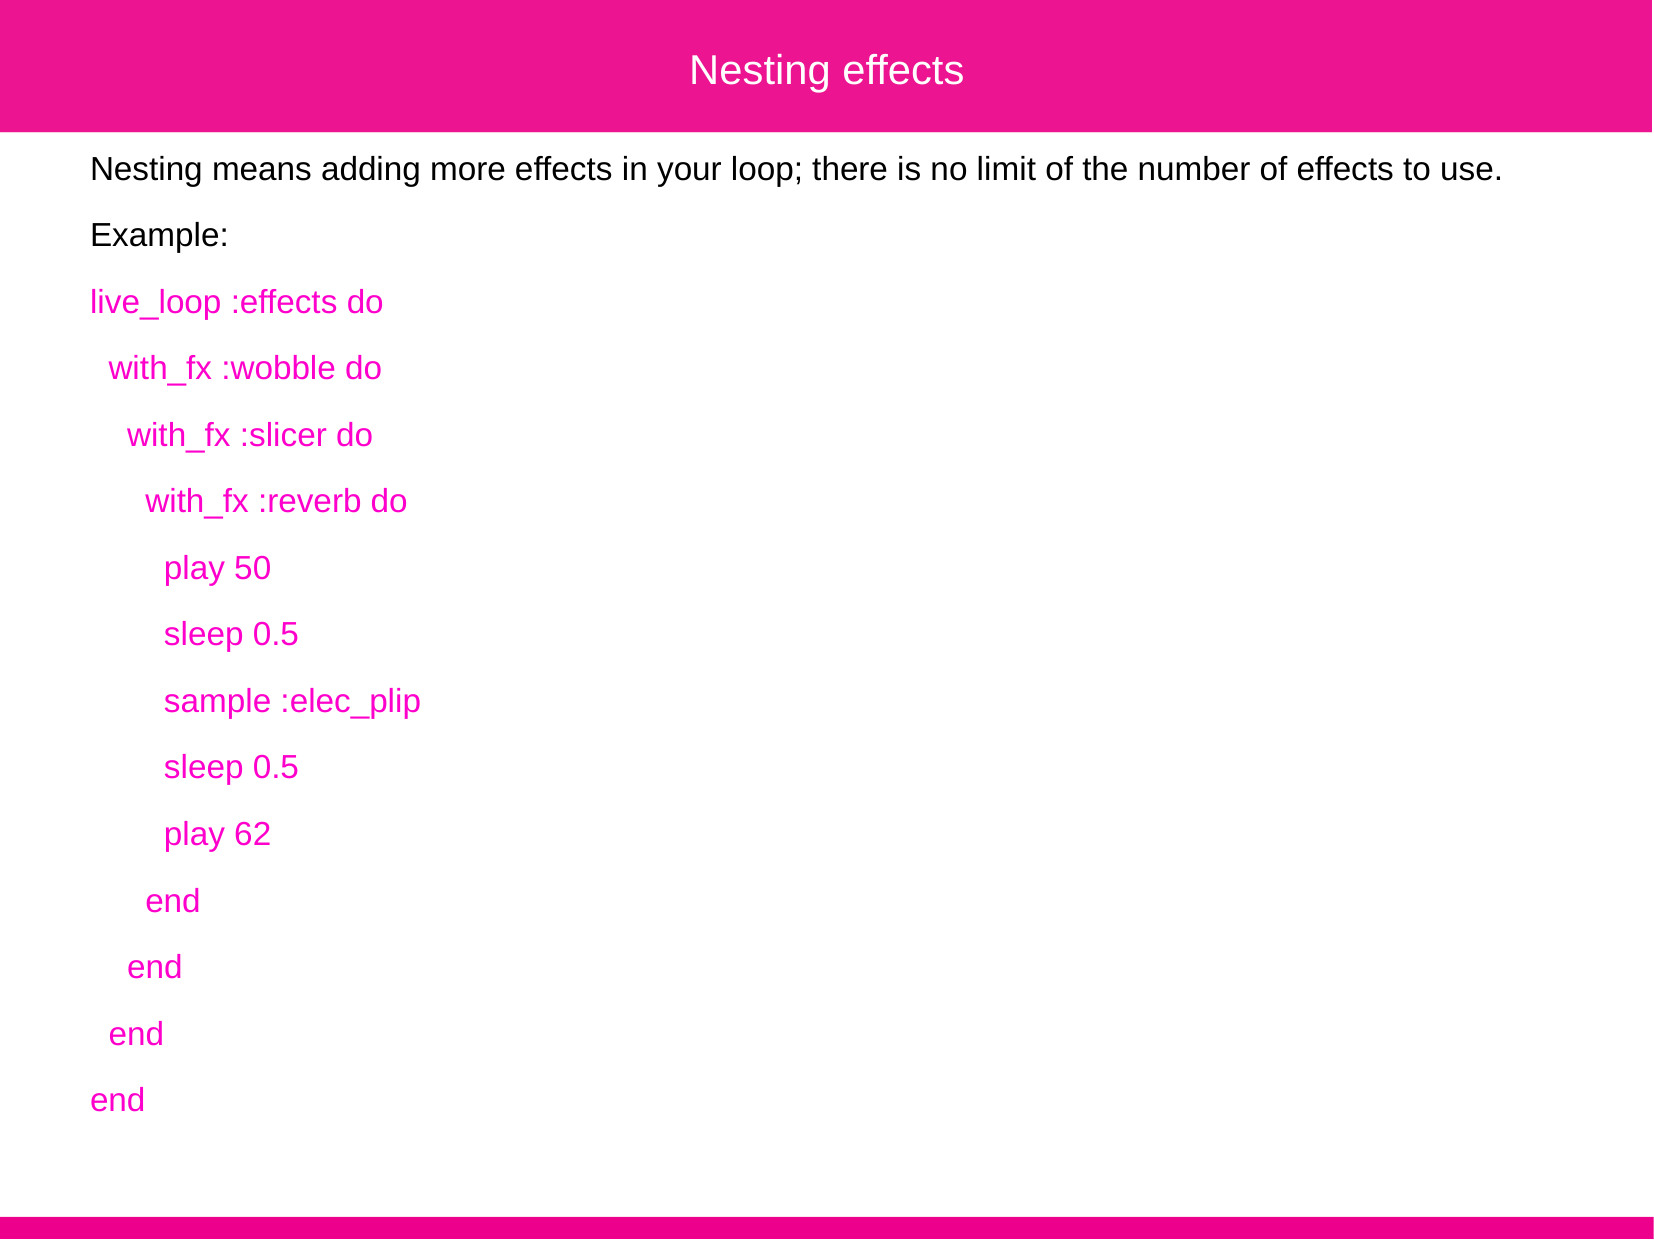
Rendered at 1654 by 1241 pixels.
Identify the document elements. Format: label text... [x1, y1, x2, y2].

title Nesting effects [82, 46, 1571, 94]
picture [0, 0, 1654, 1241]
list Nesting means adding more effects in your loop; there is no limit of the number of effects to use. Example: live_loop :effects do with_fx :wobble do with_fx :slicer do with_fx :reverb do play 50 sleep 0.5 sample :elec_plip sleep 0.5 play 62 end end end end [90, 150, 1579, 1141]
